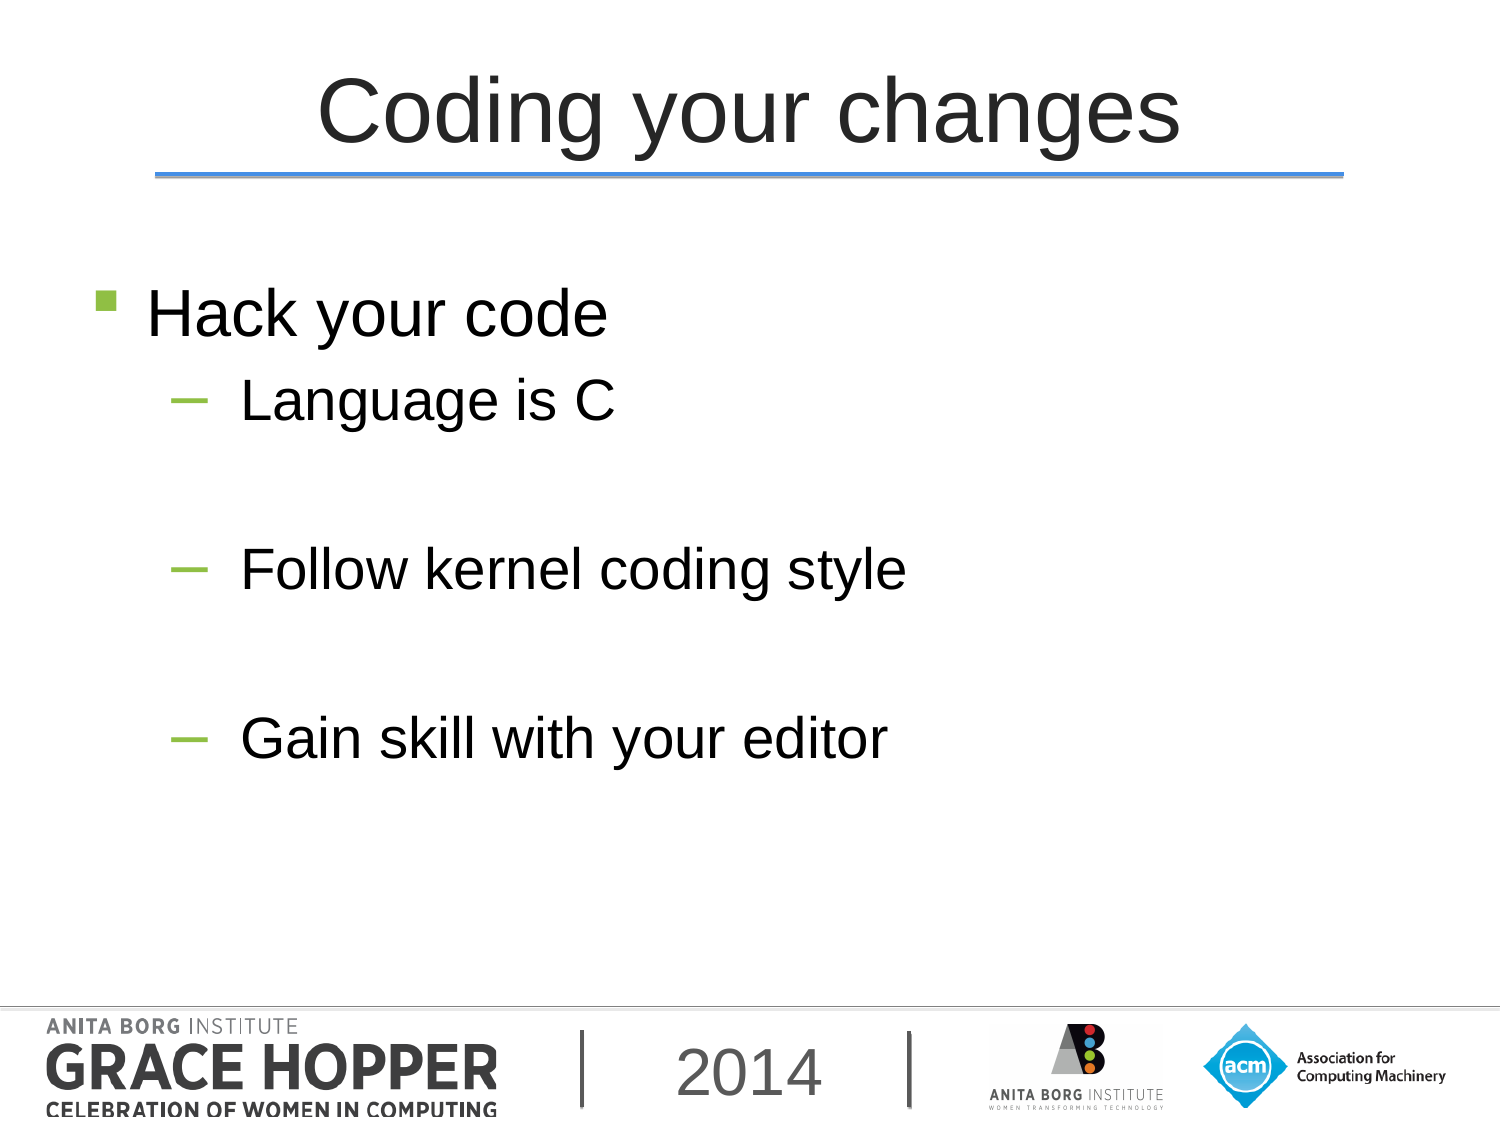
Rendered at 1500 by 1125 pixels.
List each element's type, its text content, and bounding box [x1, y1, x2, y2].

picture [989, 1024, 1163, 1110]
list Hack your code Language is C Follow kernel coding style Gain skill with your editor [75, 262, 1425, 1005]
title Coding your changes [75, 19, 1425, 191]
